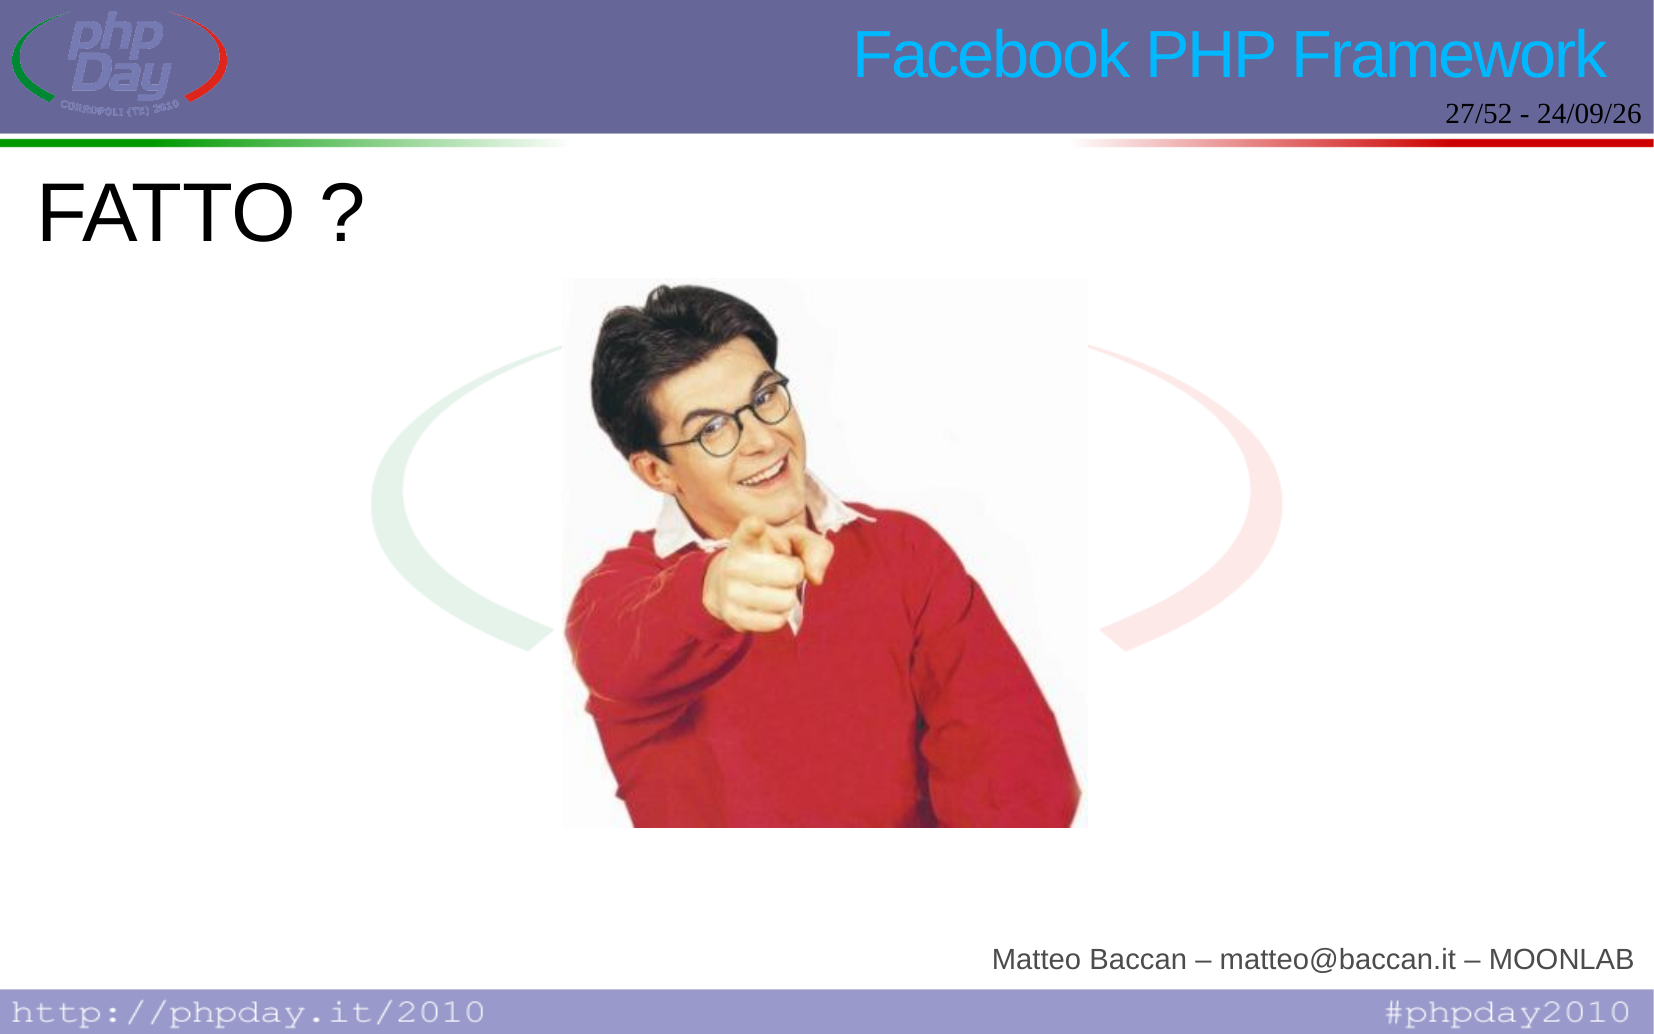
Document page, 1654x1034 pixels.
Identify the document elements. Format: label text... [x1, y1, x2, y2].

text_box FATTO ? [21, 158, 1610, 275]
title Facebook PHP Framework [132, 5, 1609, 103]
picture [0, 0, 1654, 1034]
